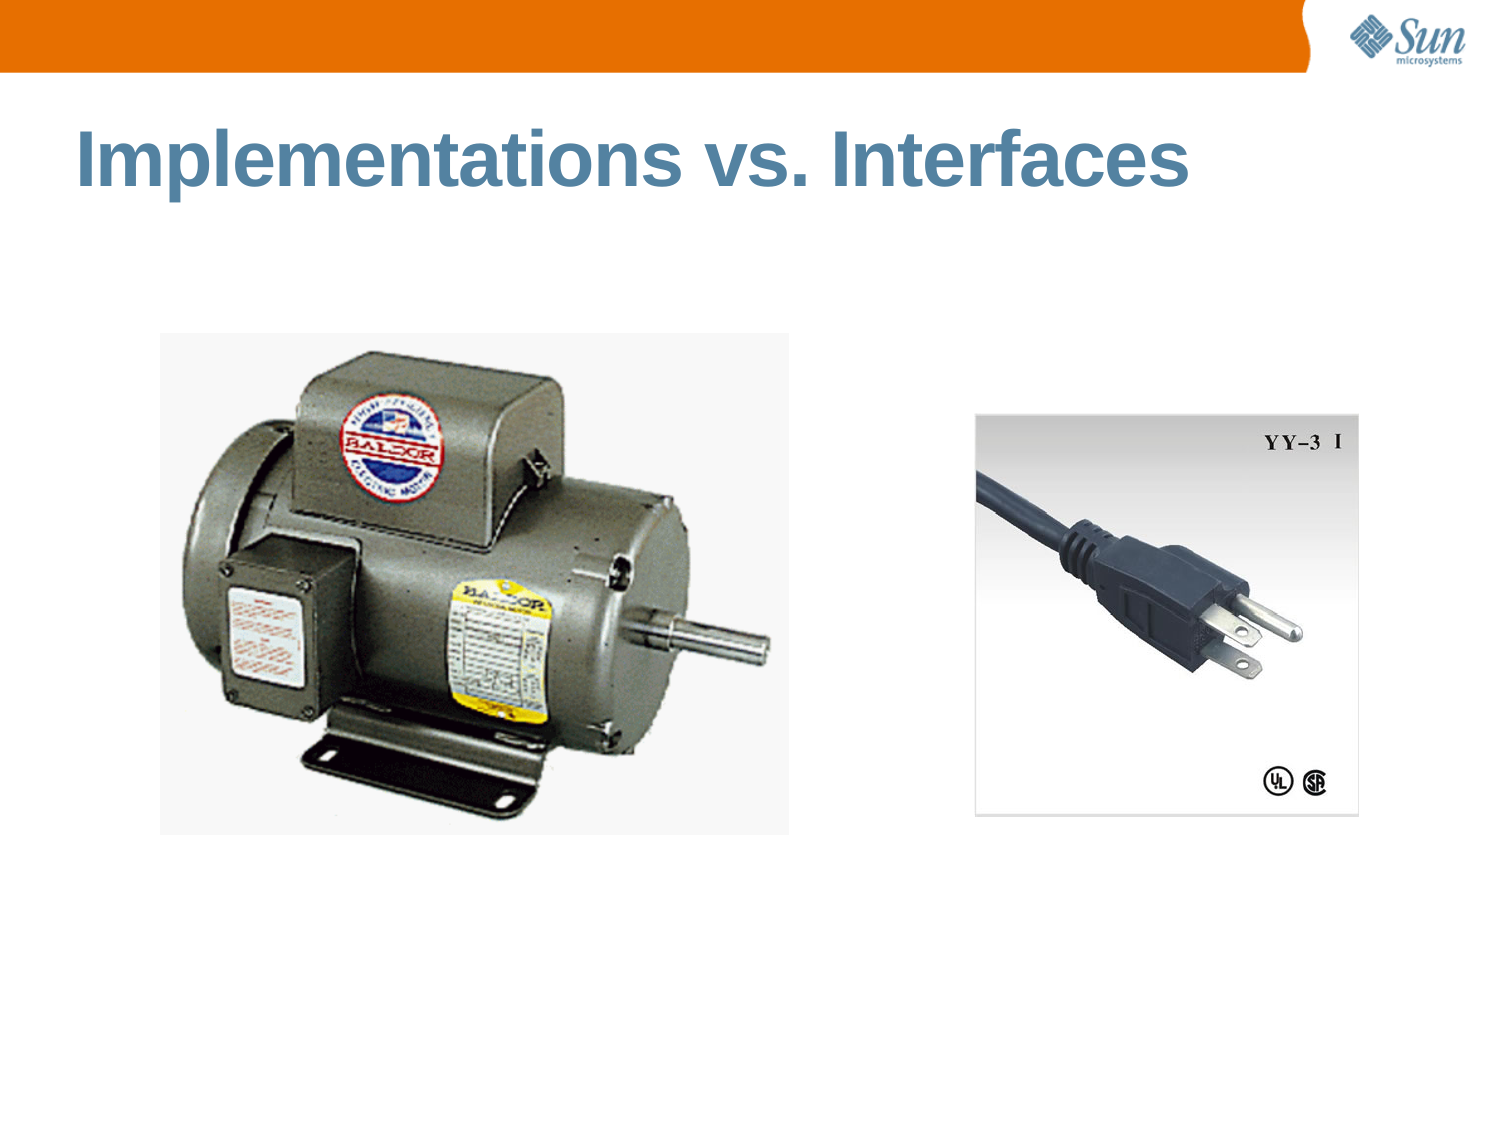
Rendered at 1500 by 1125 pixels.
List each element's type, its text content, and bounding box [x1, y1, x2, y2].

picture [0, 0, 1500, 75]
picture [974, 413, 1359, 817]
title Implementations vs. Interfaces [75, 122, 1438, 228]
picture [160, 333, 789, 835]
